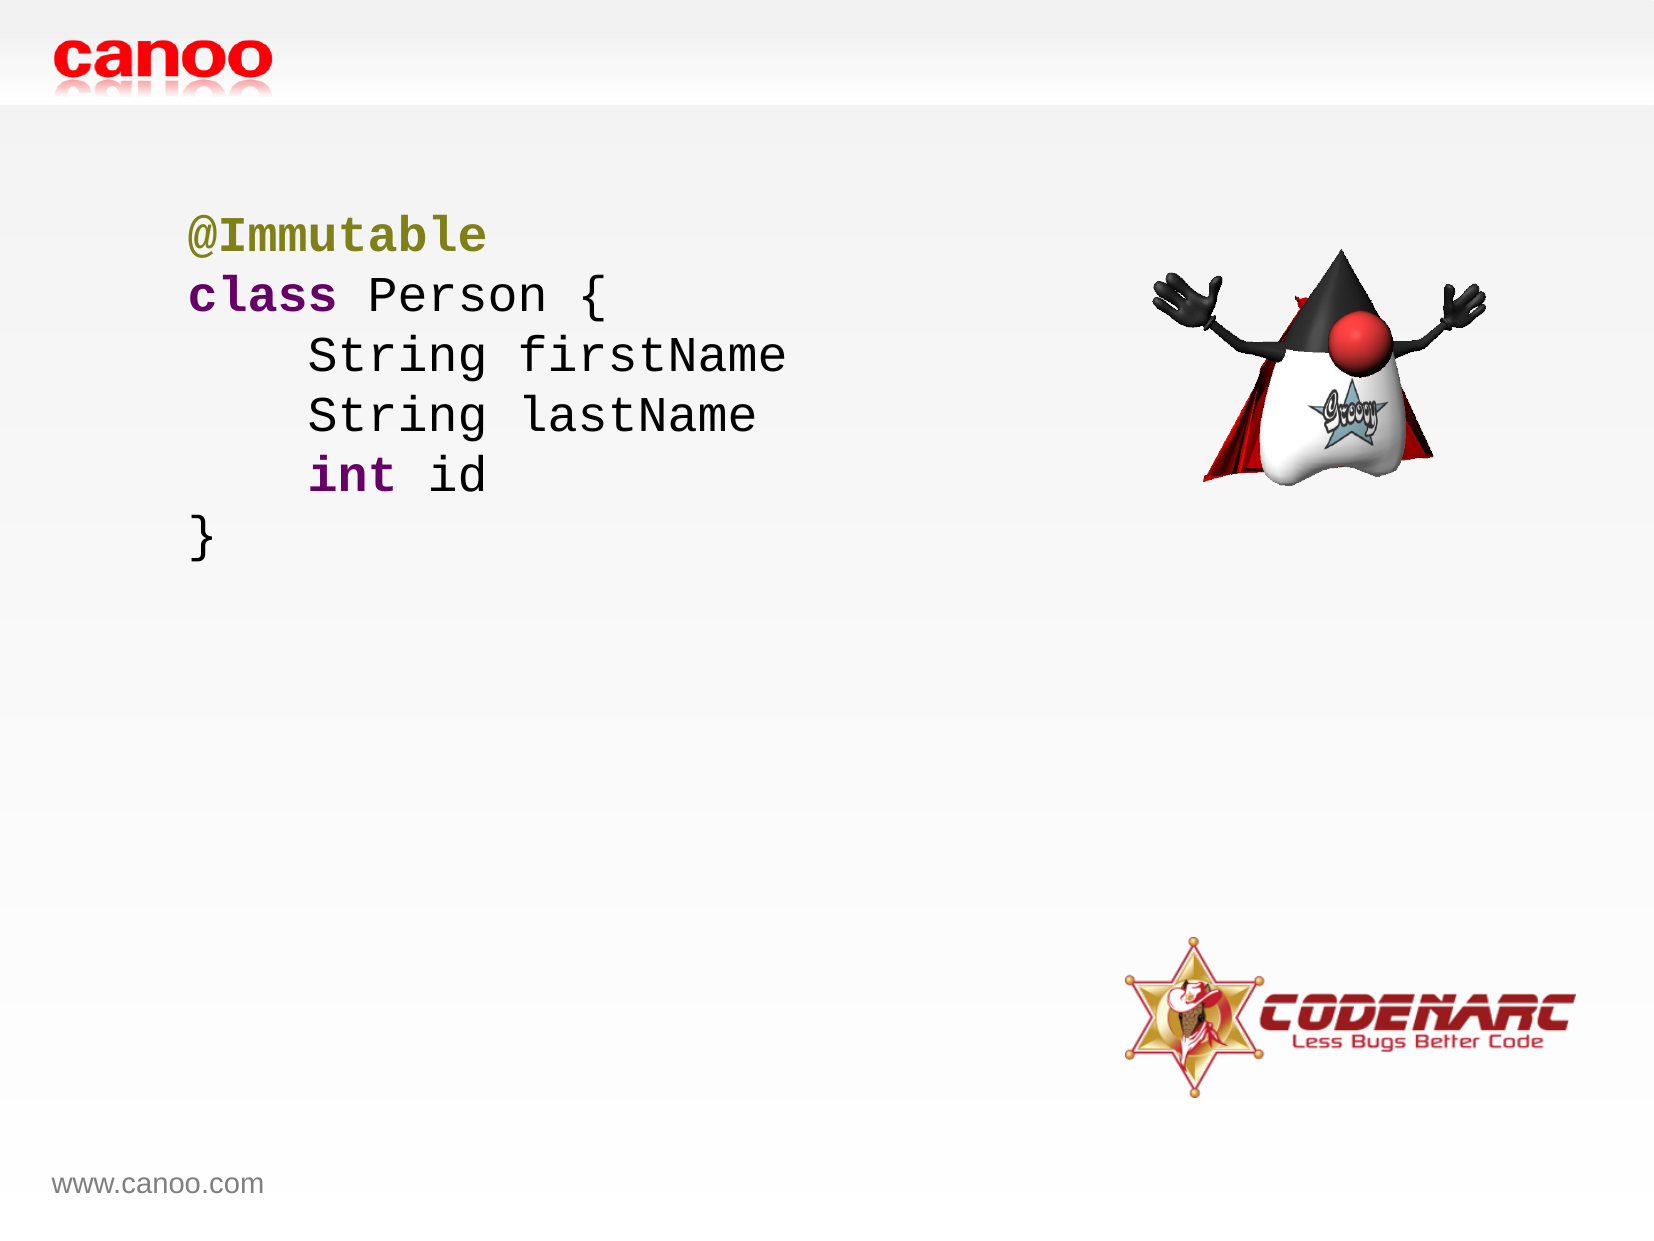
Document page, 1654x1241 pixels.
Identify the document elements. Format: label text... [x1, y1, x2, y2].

text_box @Immutable class Person { String firstName String lastName int id } [187, 146, 1609, 1102]
picture [51, 37, 273, 119]
